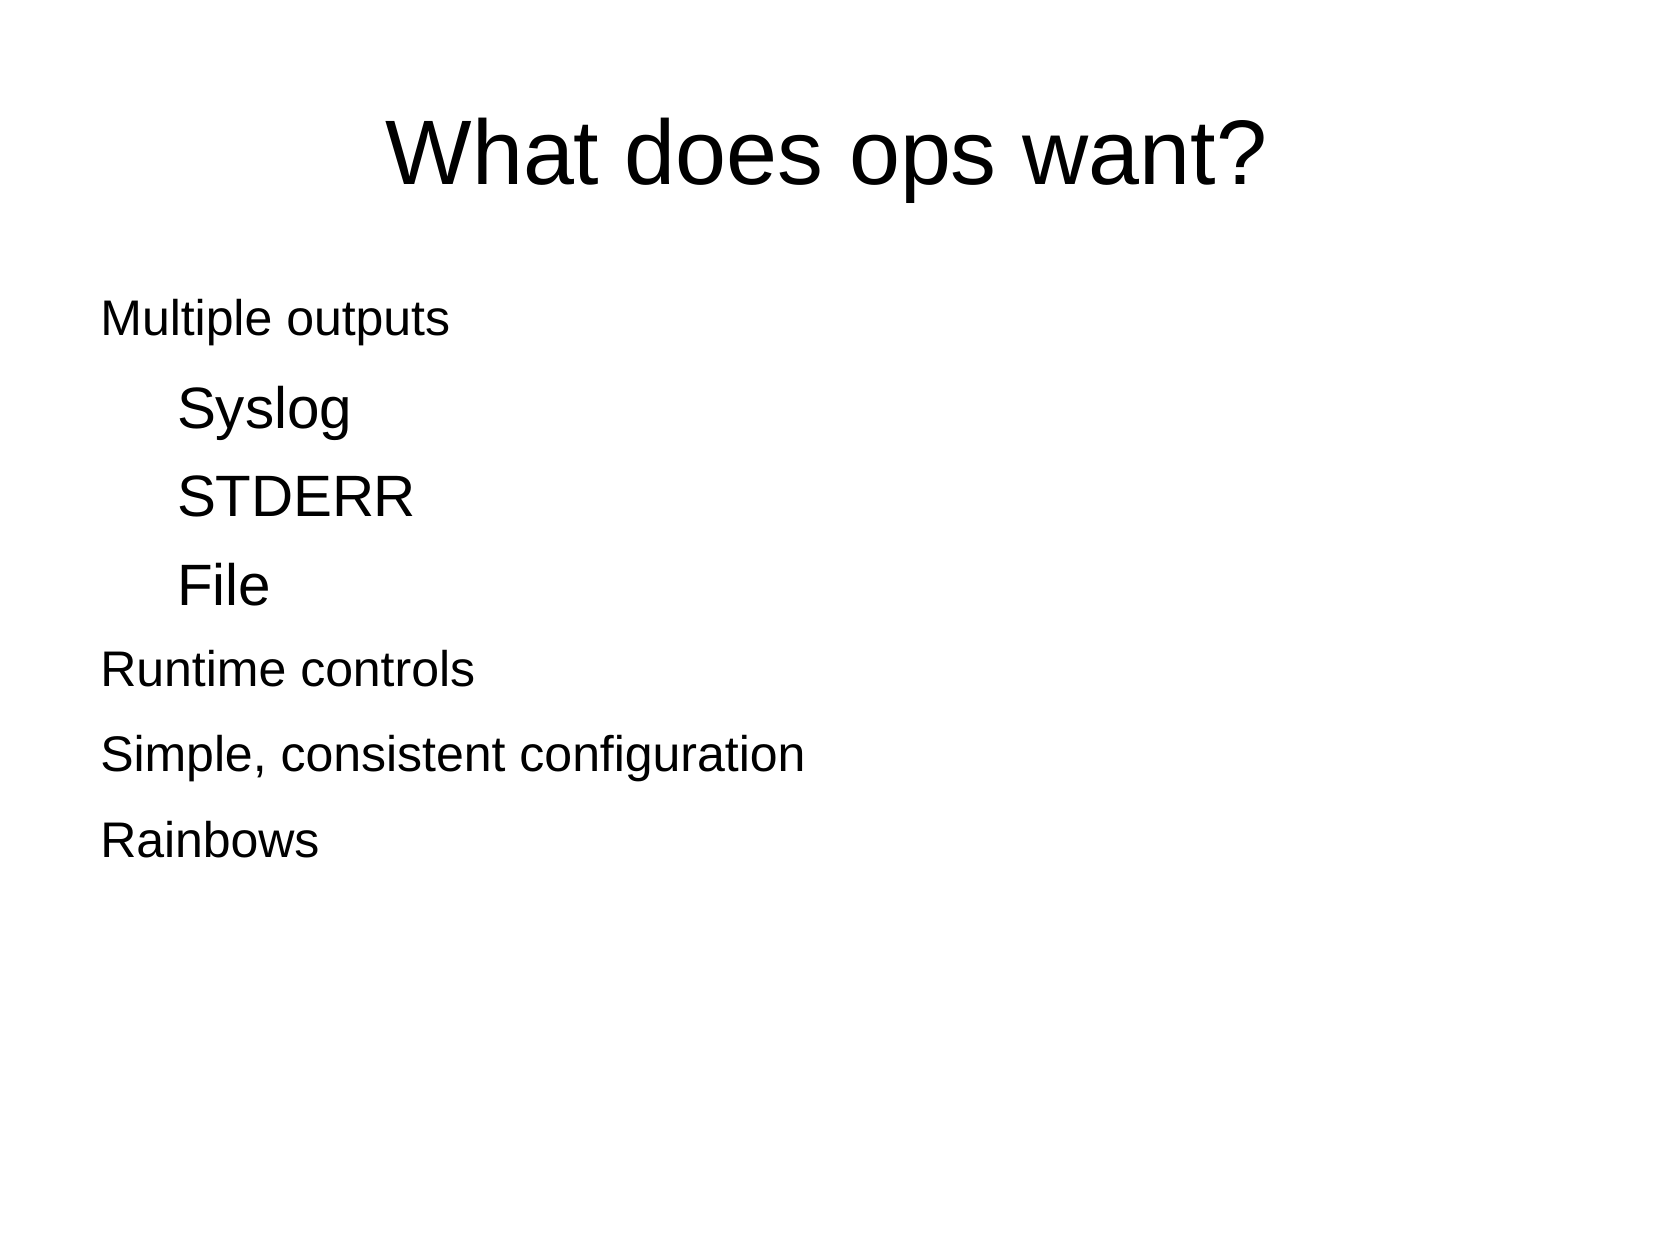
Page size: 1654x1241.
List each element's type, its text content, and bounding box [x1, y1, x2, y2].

list Multiple outputs Syslog STDERR File Runtime controls Simple, consistent configuration Rainbows [82, 290, 1571, 1109]
title What does ops want? [82, 49, 1571, 257]
